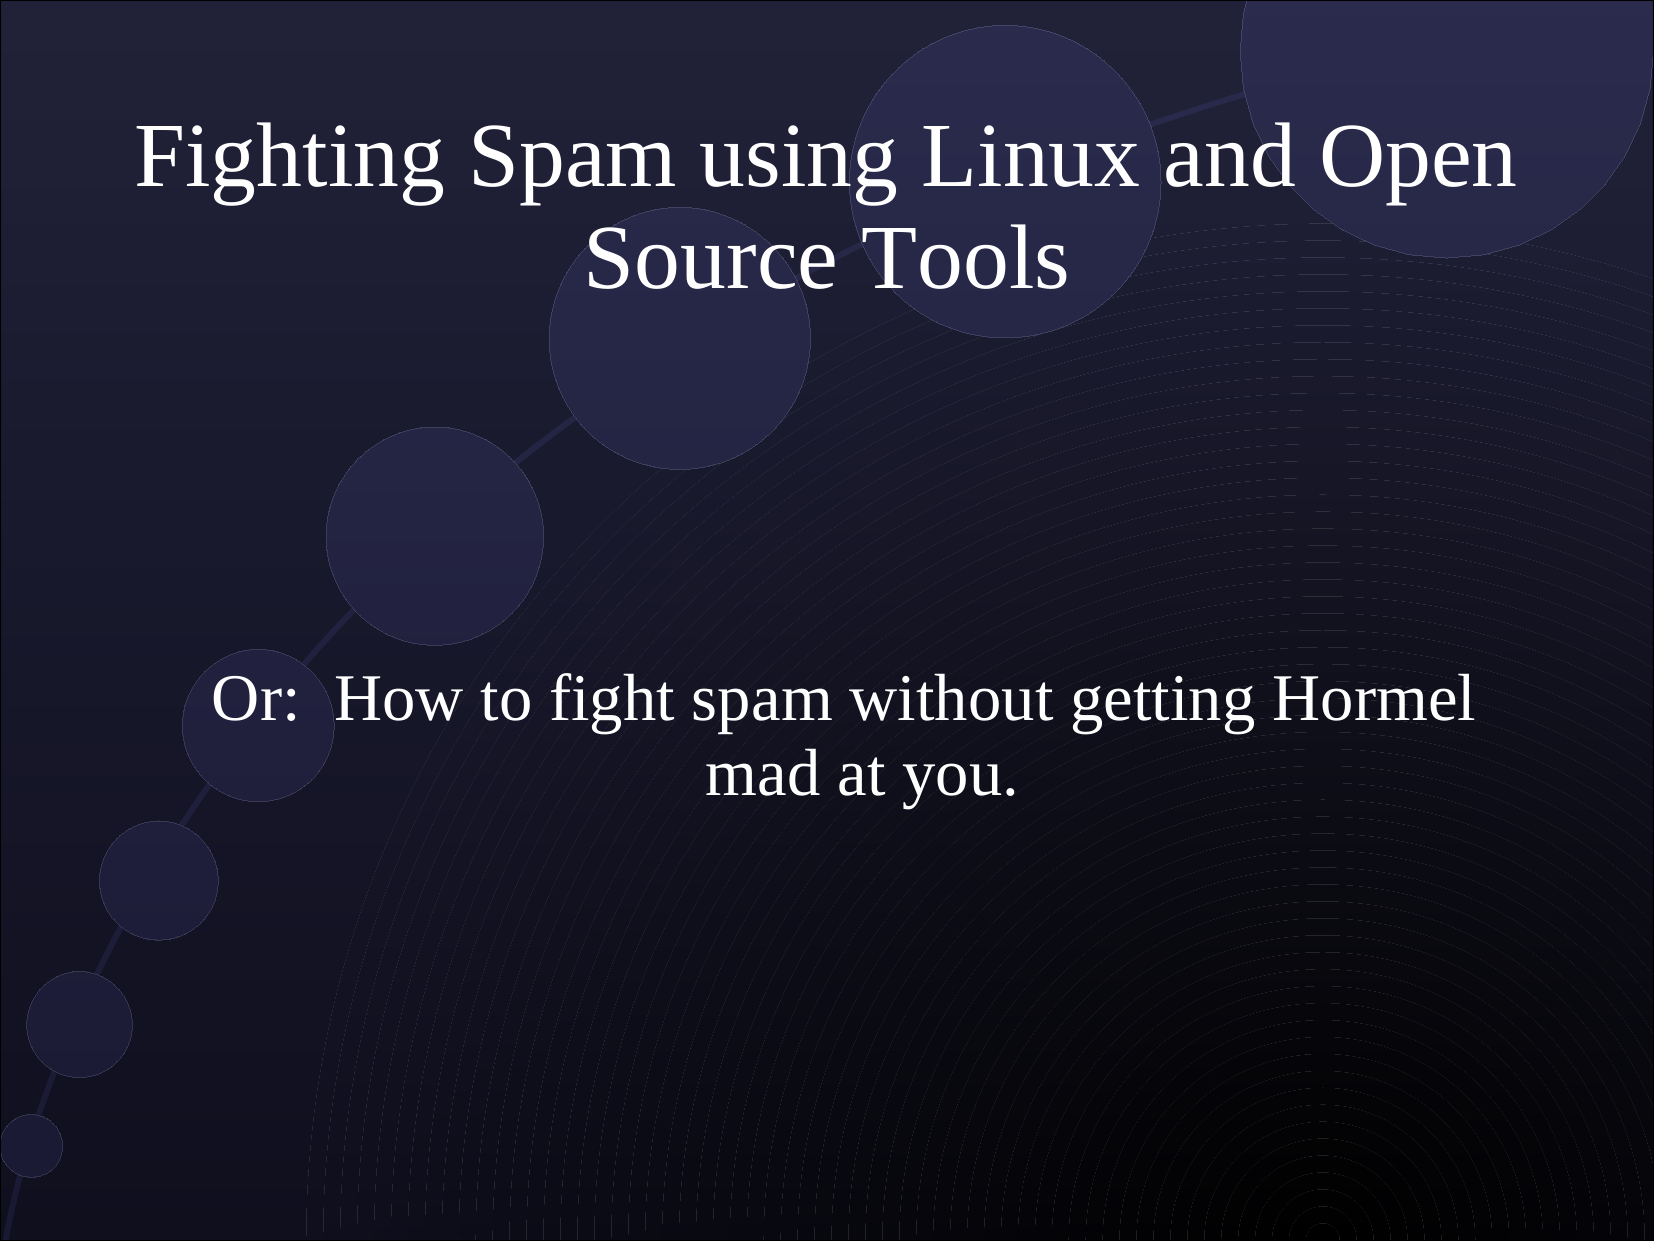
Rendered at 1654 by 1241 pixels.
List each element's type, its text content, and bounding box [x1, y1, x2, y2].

subtitle Or: How to fight spam without getting Hormel mad at you. [121, 344, 1534, 1127]
title Fighting Spam using Linux and Open Source Tools [121, 95, 1534, 318]
